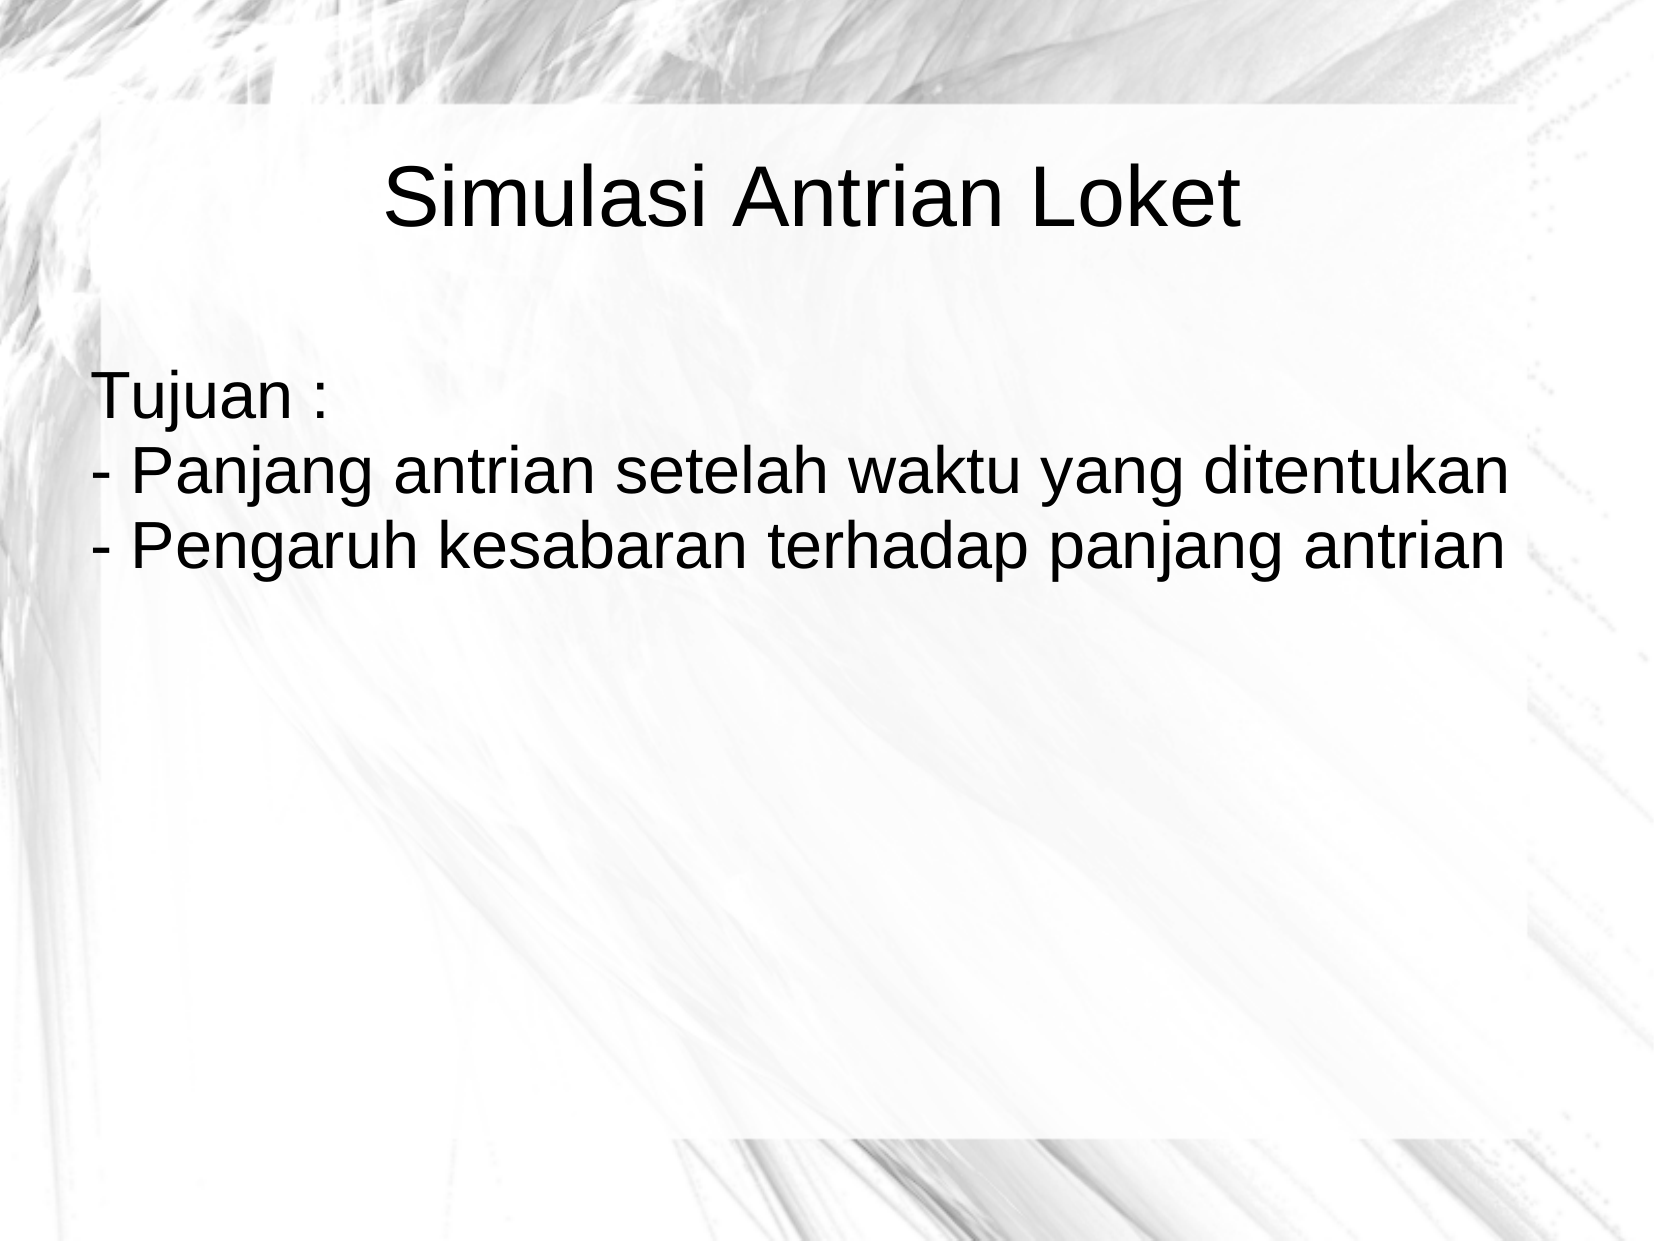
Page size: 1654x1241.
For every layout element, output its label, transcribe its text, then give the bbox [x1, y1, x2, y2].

title Simulasi Antrian Loket [118, 112, 1506, 280]
picture [0, 0, 1654, 1241]
subtitle Tujuan : - Panjang antrian setelah waktu yang ditentukan - Pengaruh kesabaran terhadap panjang antrian [90, 280, 1546, 661]
